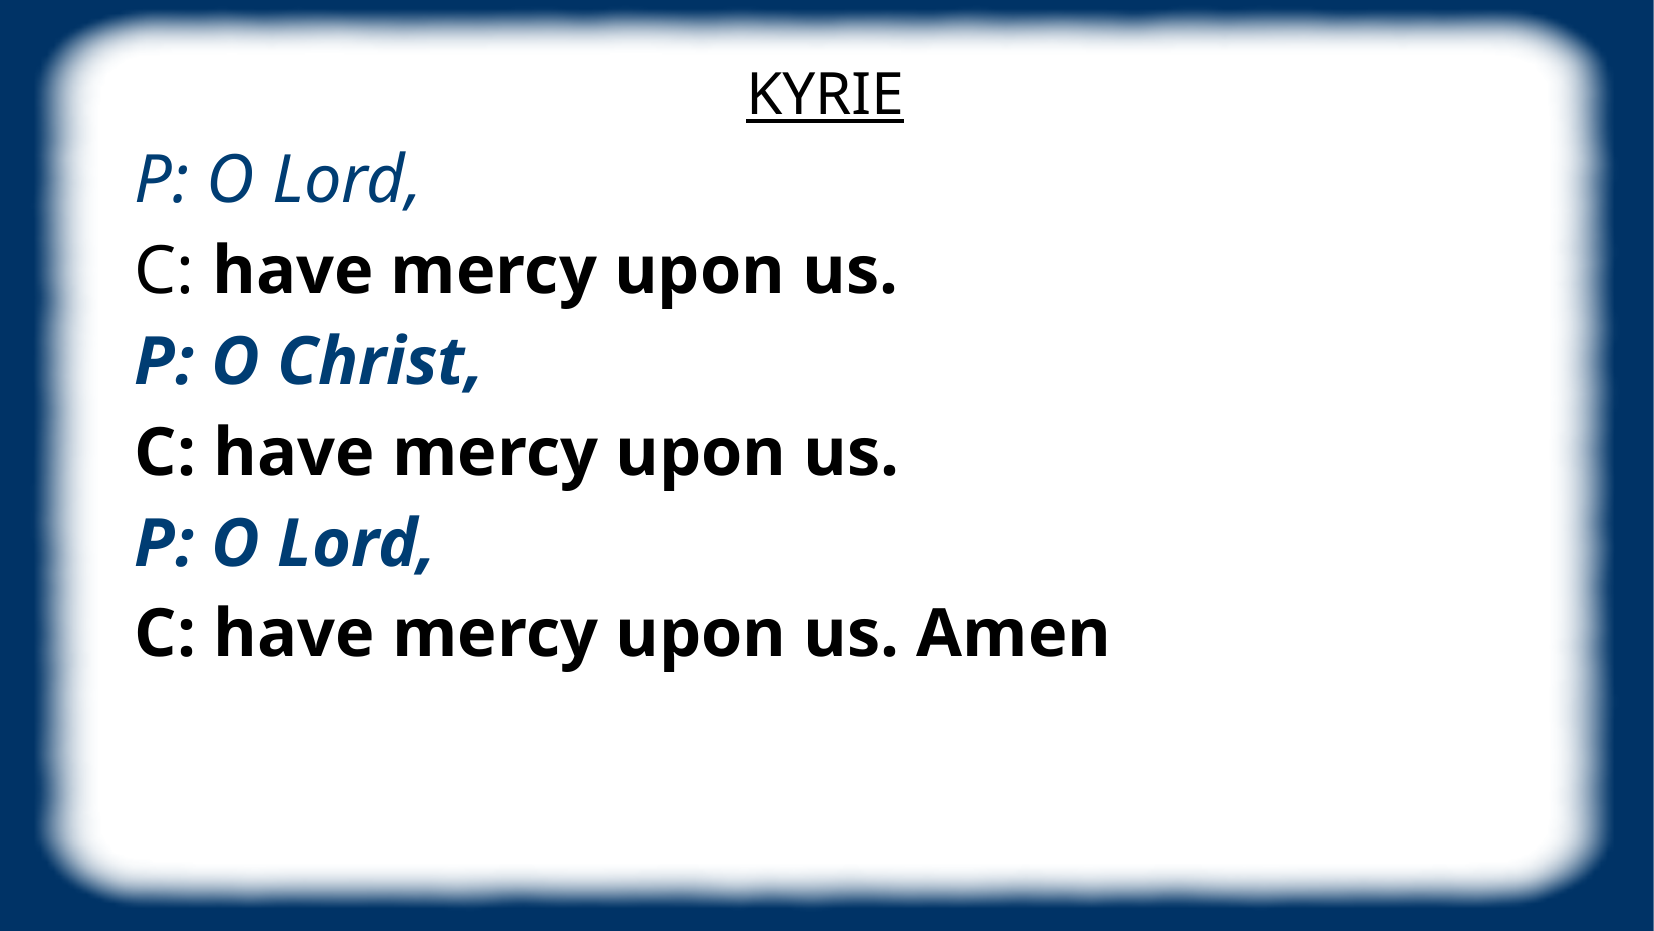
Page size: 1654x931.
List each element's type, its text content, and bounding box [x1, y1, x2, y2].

text_box KYRIE P: O Lord, C: have mercy upon us. P: O Christ, C: have mercy upon us. P: O Lord, C: have mercy upon us. Amen [120, 45, 1531, 670]
picture [0, 0, 1654, 931]
